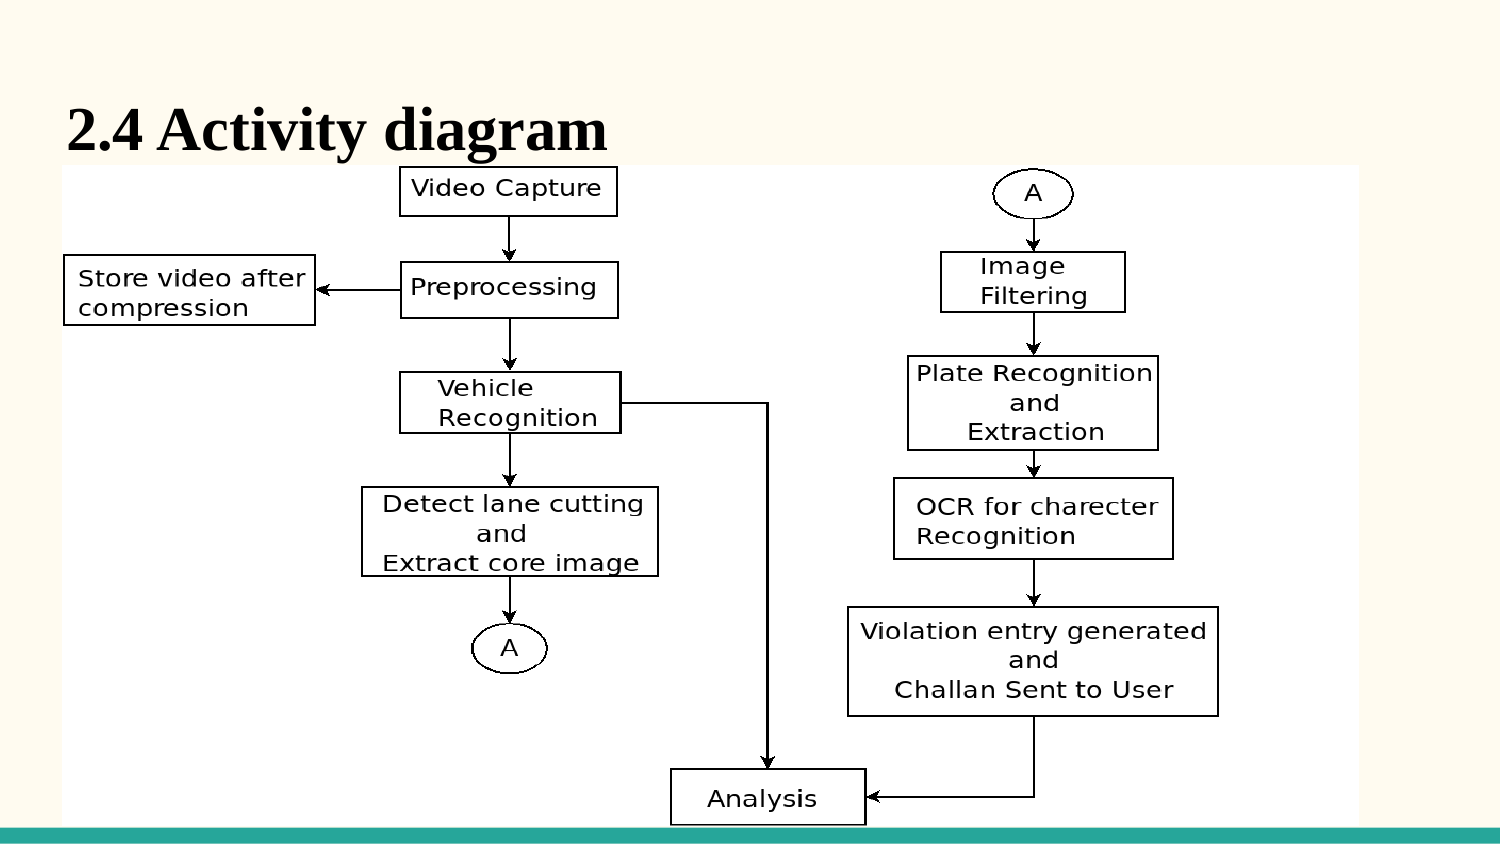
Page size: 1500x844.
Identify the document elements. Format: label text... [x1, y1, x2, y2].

title 2.4 Activity diagram [51, 72, 1449, 174]
picture [62, 165, 1359, 826]
